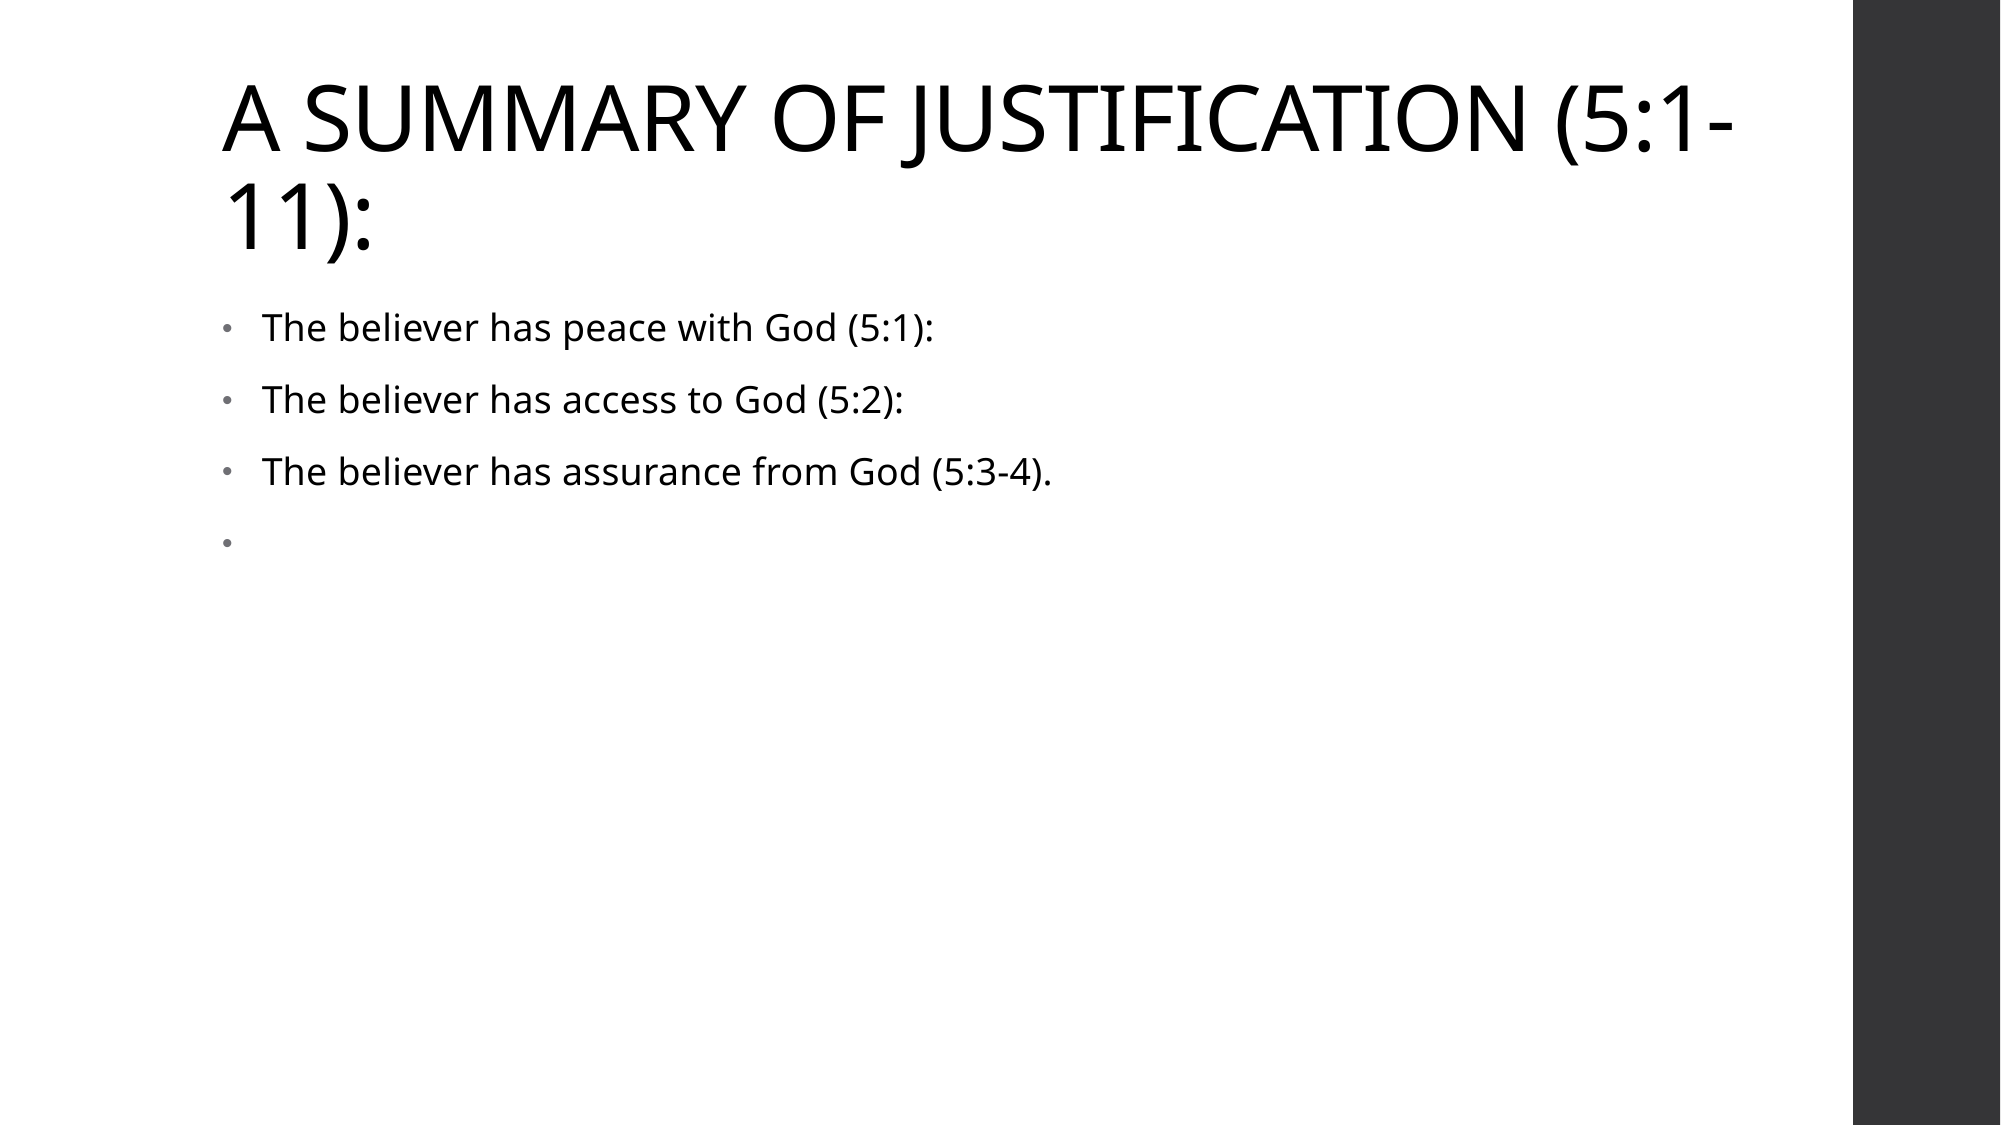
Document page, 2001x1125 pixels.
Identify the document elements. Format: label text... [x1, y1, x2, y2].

title A SUMMARY OF JUSTIFICATION (5:1-11): [206, 60, 1797, 278]
list The believer has peace with God (5:1): The believer has access to God (5:2): The believer has assurance from God (5:3-4). [206, 299, 1617, 1014]
